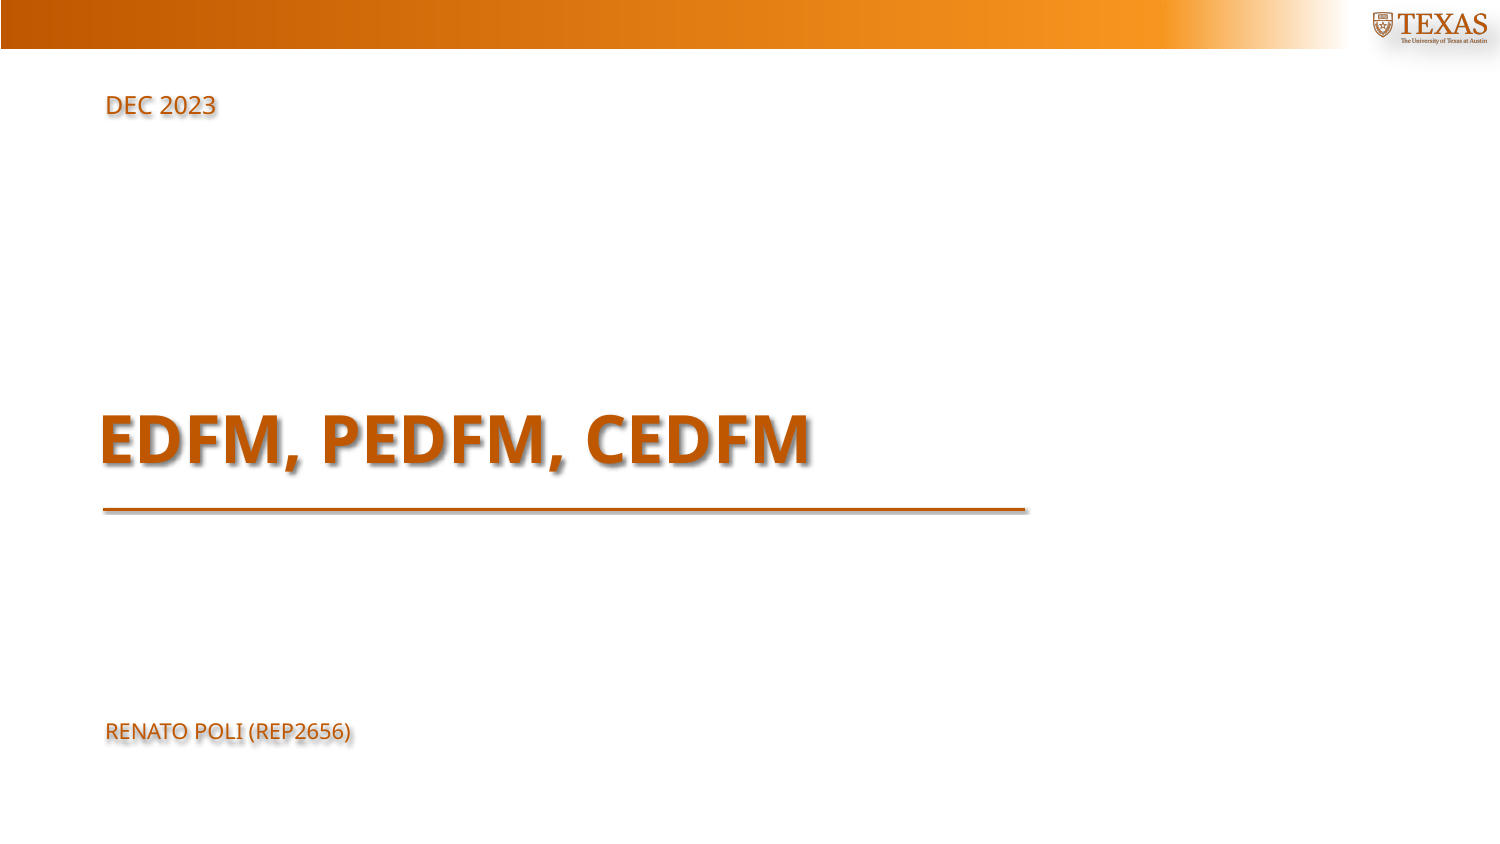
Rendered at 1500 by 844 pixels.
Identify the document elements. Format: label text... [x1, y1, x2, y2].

text_box Renato poli (rep2656) [89, 674, 1384, 750]
text_box EDFM, pEDFM, CEDFM [82, 196, 1377, 485]
picture [1348, 0, 1500, 68]
text_box Dec 2023 [89, 74, 1375, 139]
